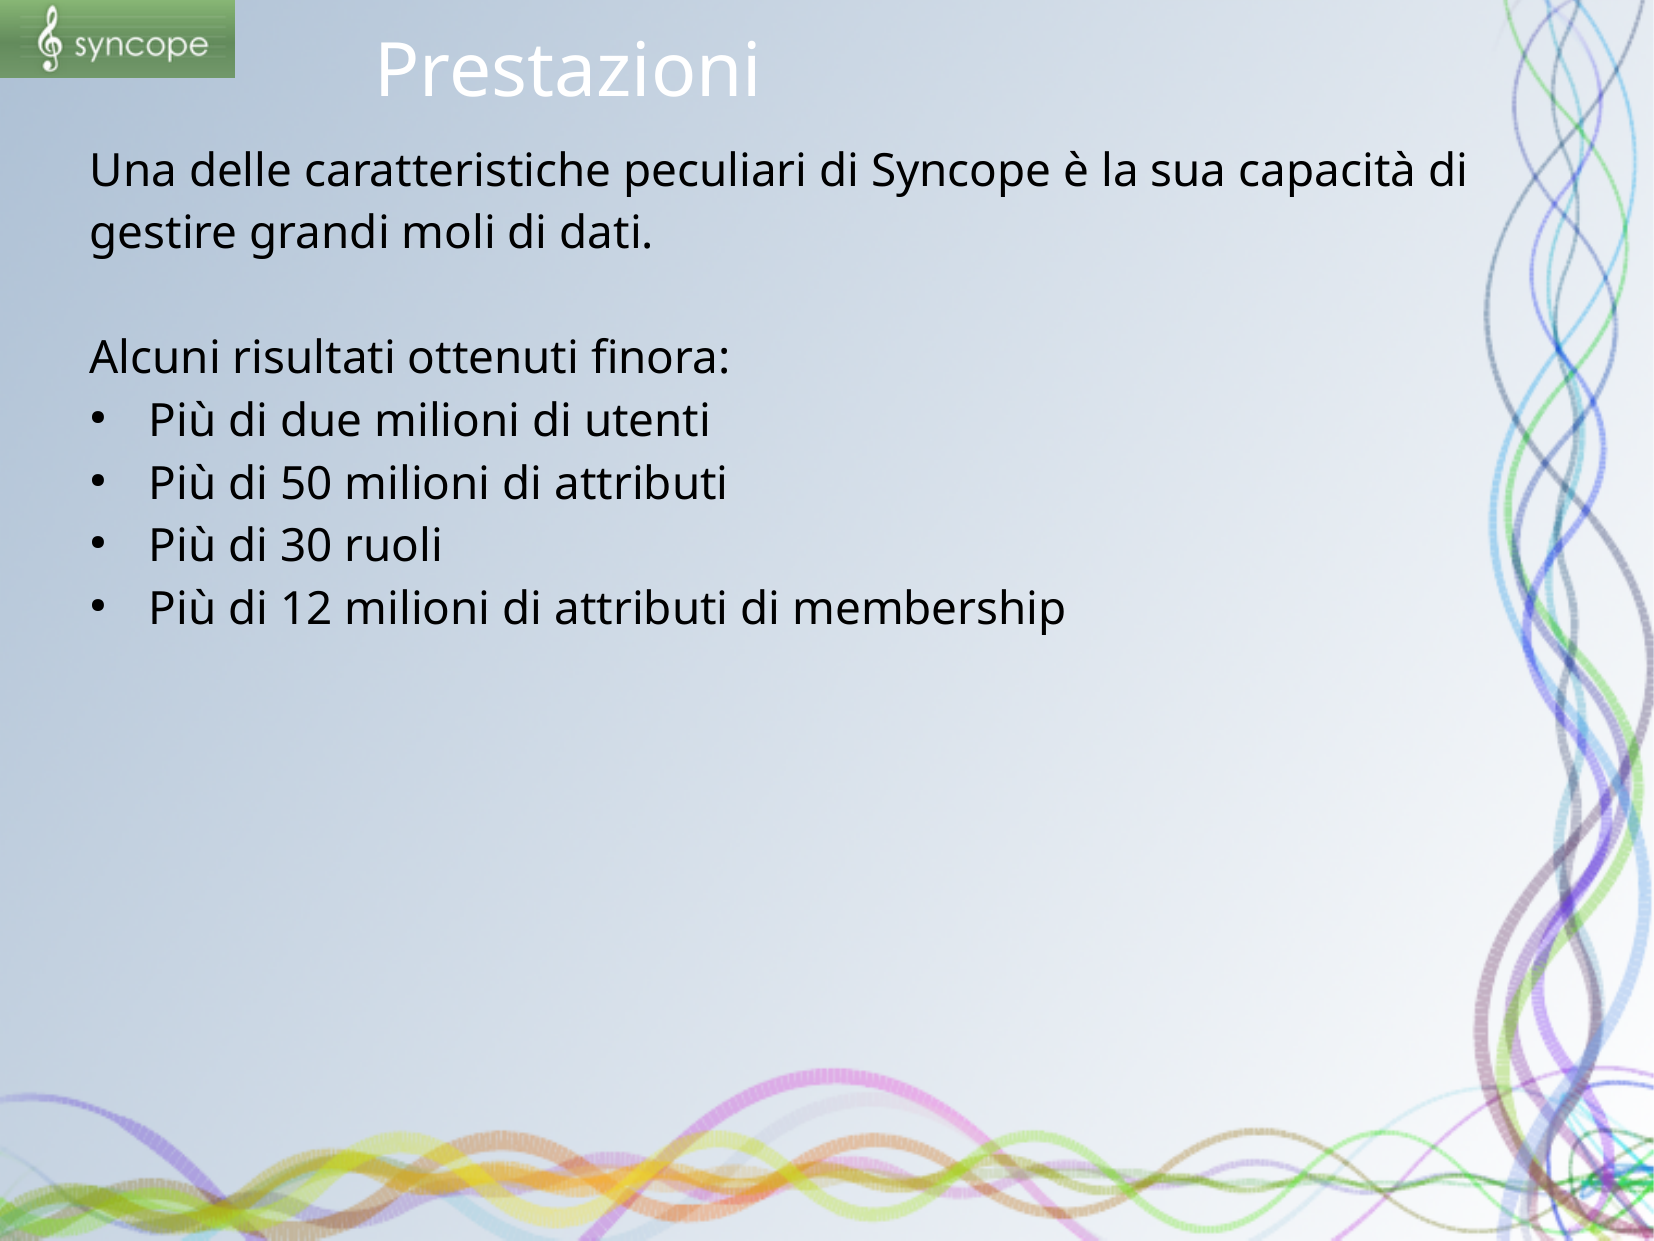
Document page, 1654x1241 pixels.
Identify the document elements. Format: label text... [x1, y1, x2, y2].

picture [0, 0, 1654, 1241]
text_box Una delle caratteristiche peculiari di Syncope è la sua capacità di gestire grandi moli di dati. Alcuni risultati ottenuti finora: Più di due milioni di utenti Più di 50 milioni di attributi Più di 30 ruoli Più di 12 milioni di attributi di membership [75, 129, 1486, 850]
text_box Prestazioni [359, 9, 1351, 129]
